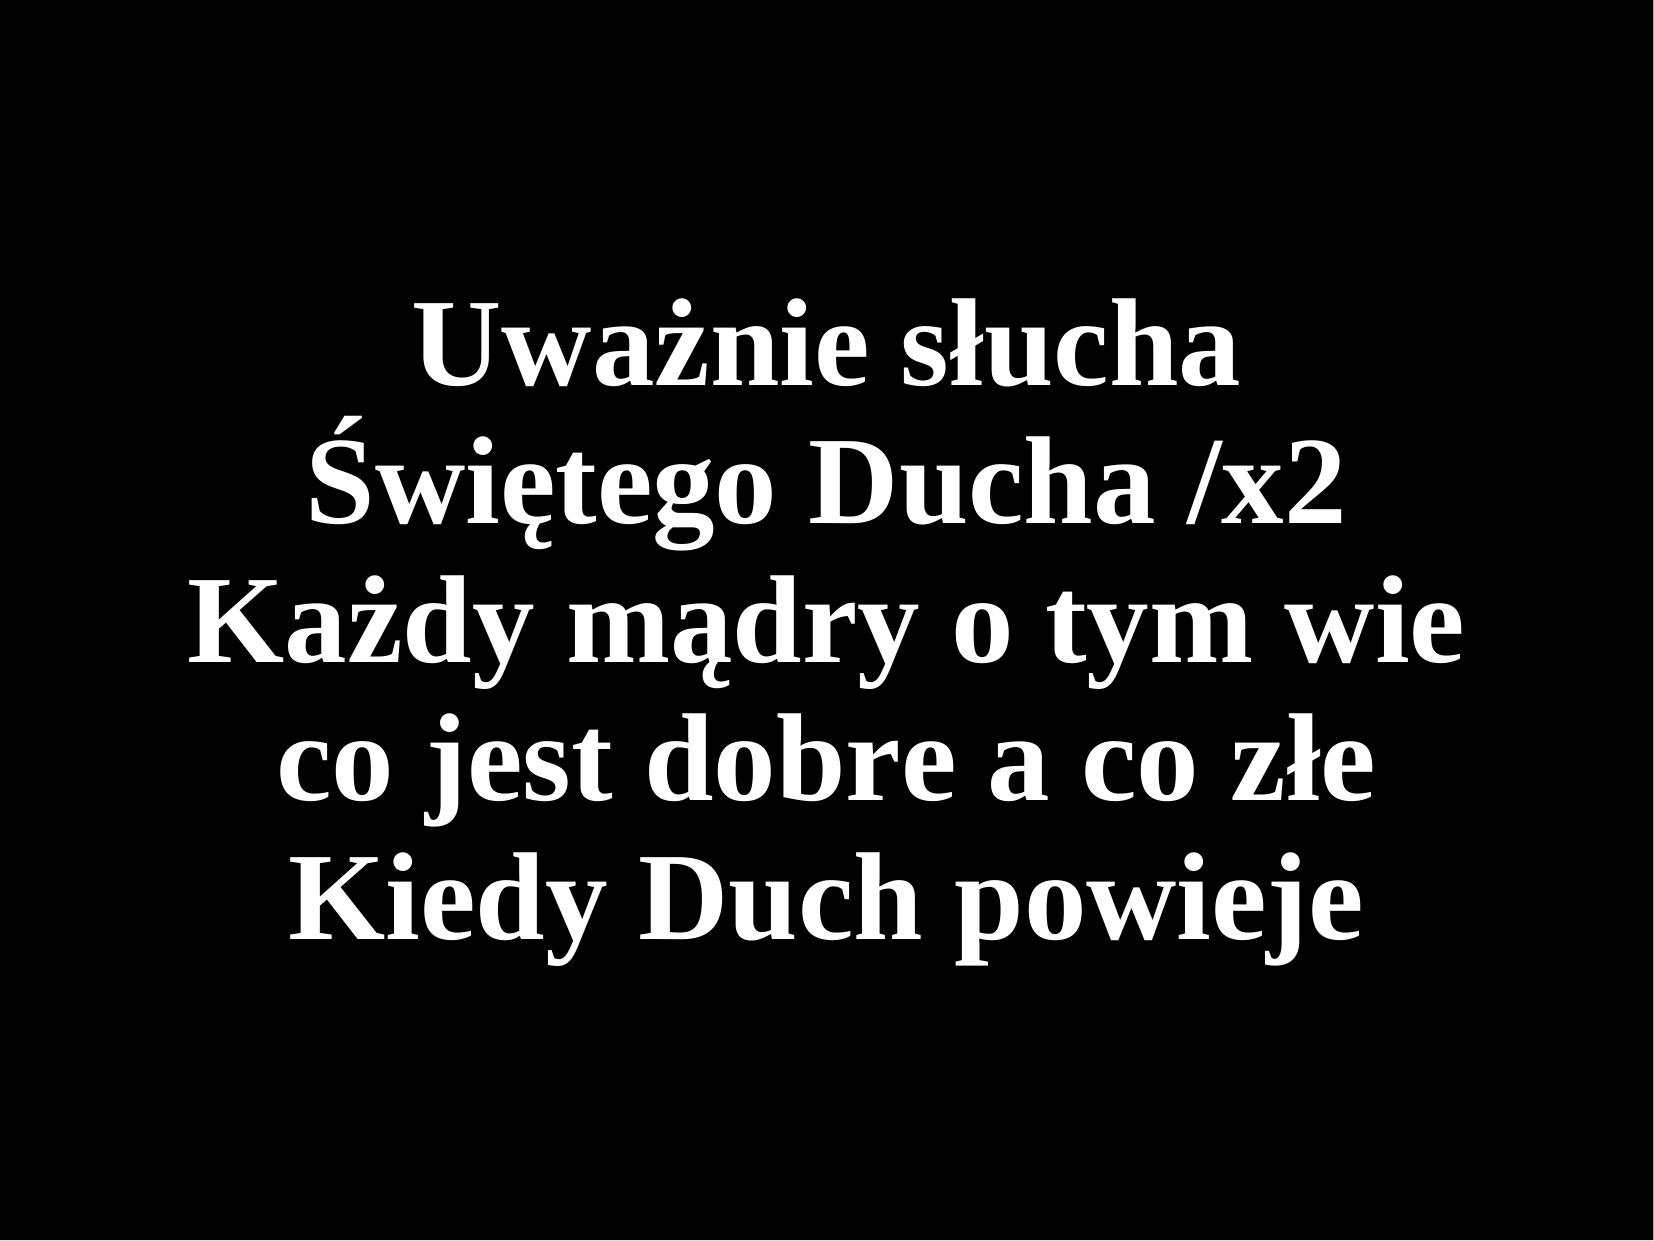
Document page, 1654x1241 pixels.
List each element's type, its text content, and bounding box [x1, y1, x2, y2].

title Uważnie słucha Świętego Ducha /x2 Każdy mądry o tym wie co jest dobre a co złe Kiedy Duch powieje [0, 0, 1654, 1241]
